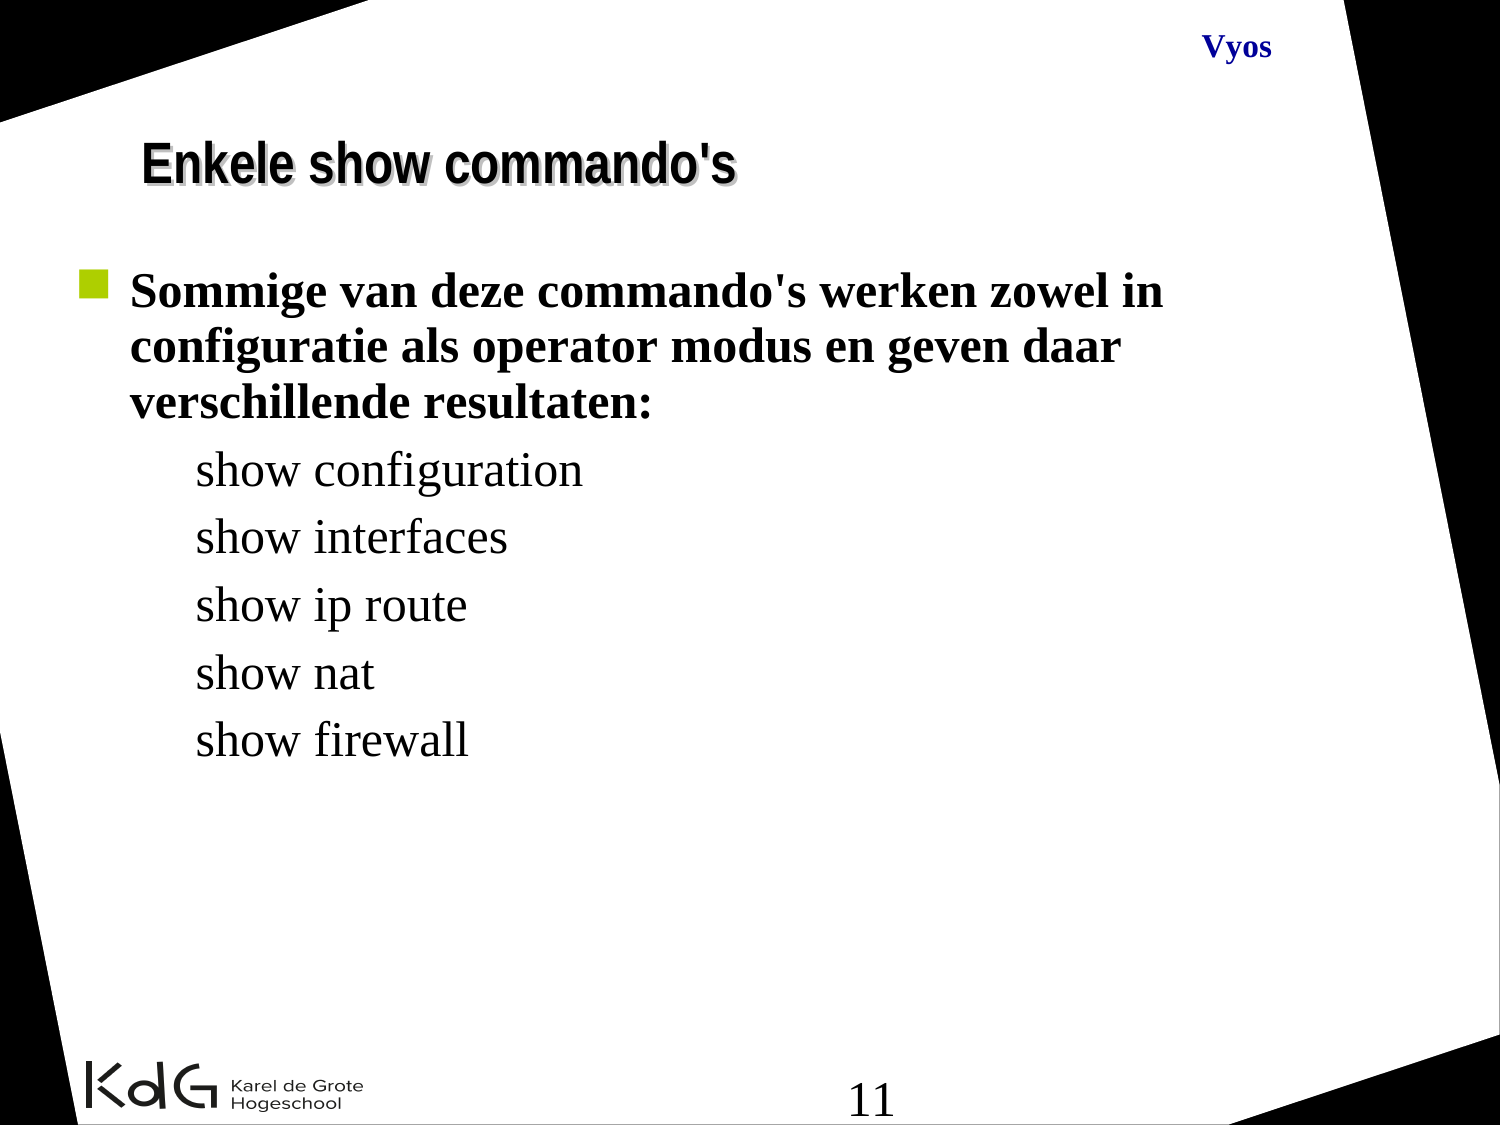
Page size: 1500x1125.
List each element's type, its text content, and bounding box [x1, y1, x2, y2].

list Sommige van deze commando's werken zowel in configuratie als operator modus en geven daar verschillende resultaten: show configuration show interfaces show ip route show nat show firewall [75, 263, 1425, 1006]
title Enkele show commando's [141, 72, 1447, 253]
picture [86, 1061, 363, 1112]
